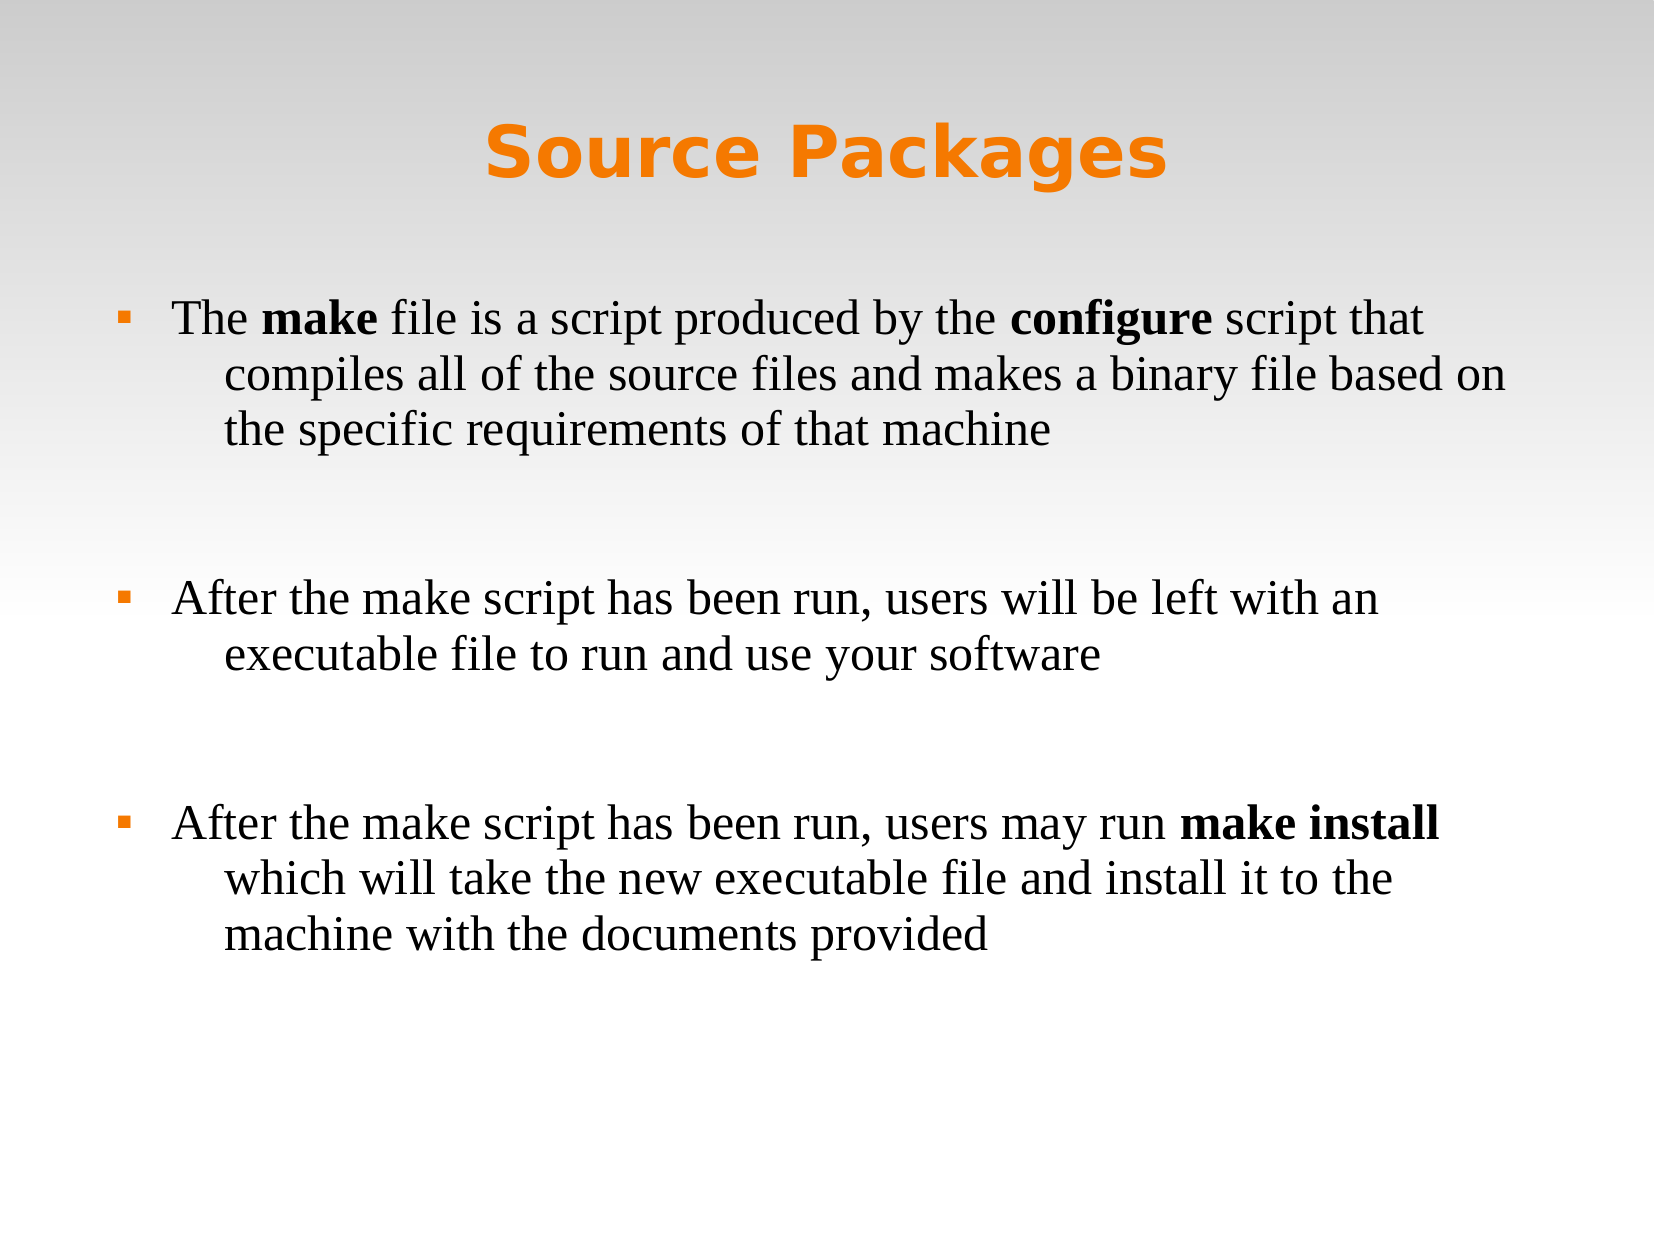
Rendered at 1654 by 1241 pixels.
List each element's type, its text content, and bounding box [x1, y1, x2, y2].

list The make file is a script produced by the configure script that compiles all of the source files and makes a binary file based on the specific requirements of that machine After the make script has been run, users will be left with an executable file to run and use your software After the make script has been run, users may run make install which will take the new executable file and install it to the machine with the documents provided [82, 290, 1571, 1109]
title Source Packages [82, 49, 1571, 257]
